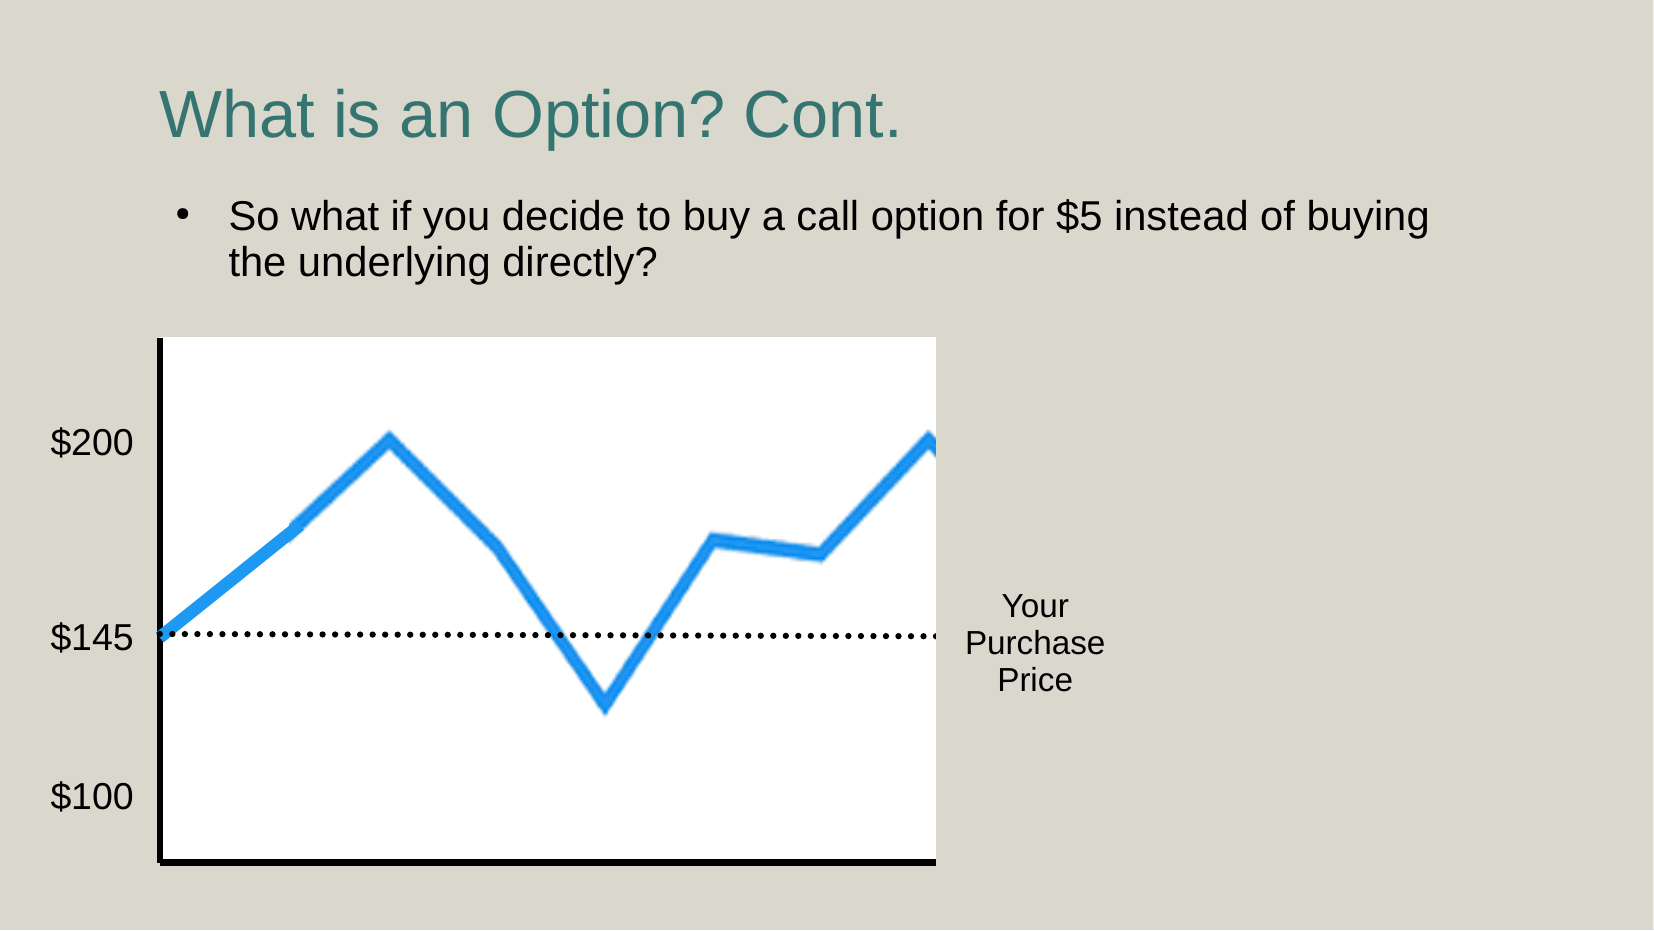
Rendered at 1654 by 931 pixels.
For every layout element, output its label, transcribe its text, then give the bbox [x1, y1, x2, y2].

text_box Your Purchase Price [924, 580, 1147, 707]
text_box [163, 329, 1463, 901]
title What is an Option? Cont. [159, 37, 1648, 193]
text_box [163, 337, 289, 626]
text_box $200 [35, 413, 160, 497]
picture [289, 337, 936, 855]
text_box $100 [35, 768, 160, 852]
text_box $145 [35, 608, 160, 692]
list So what if you decide to buy a call option for $5 instead of buying the underlying directly? [157, 192, 1463, 338]
